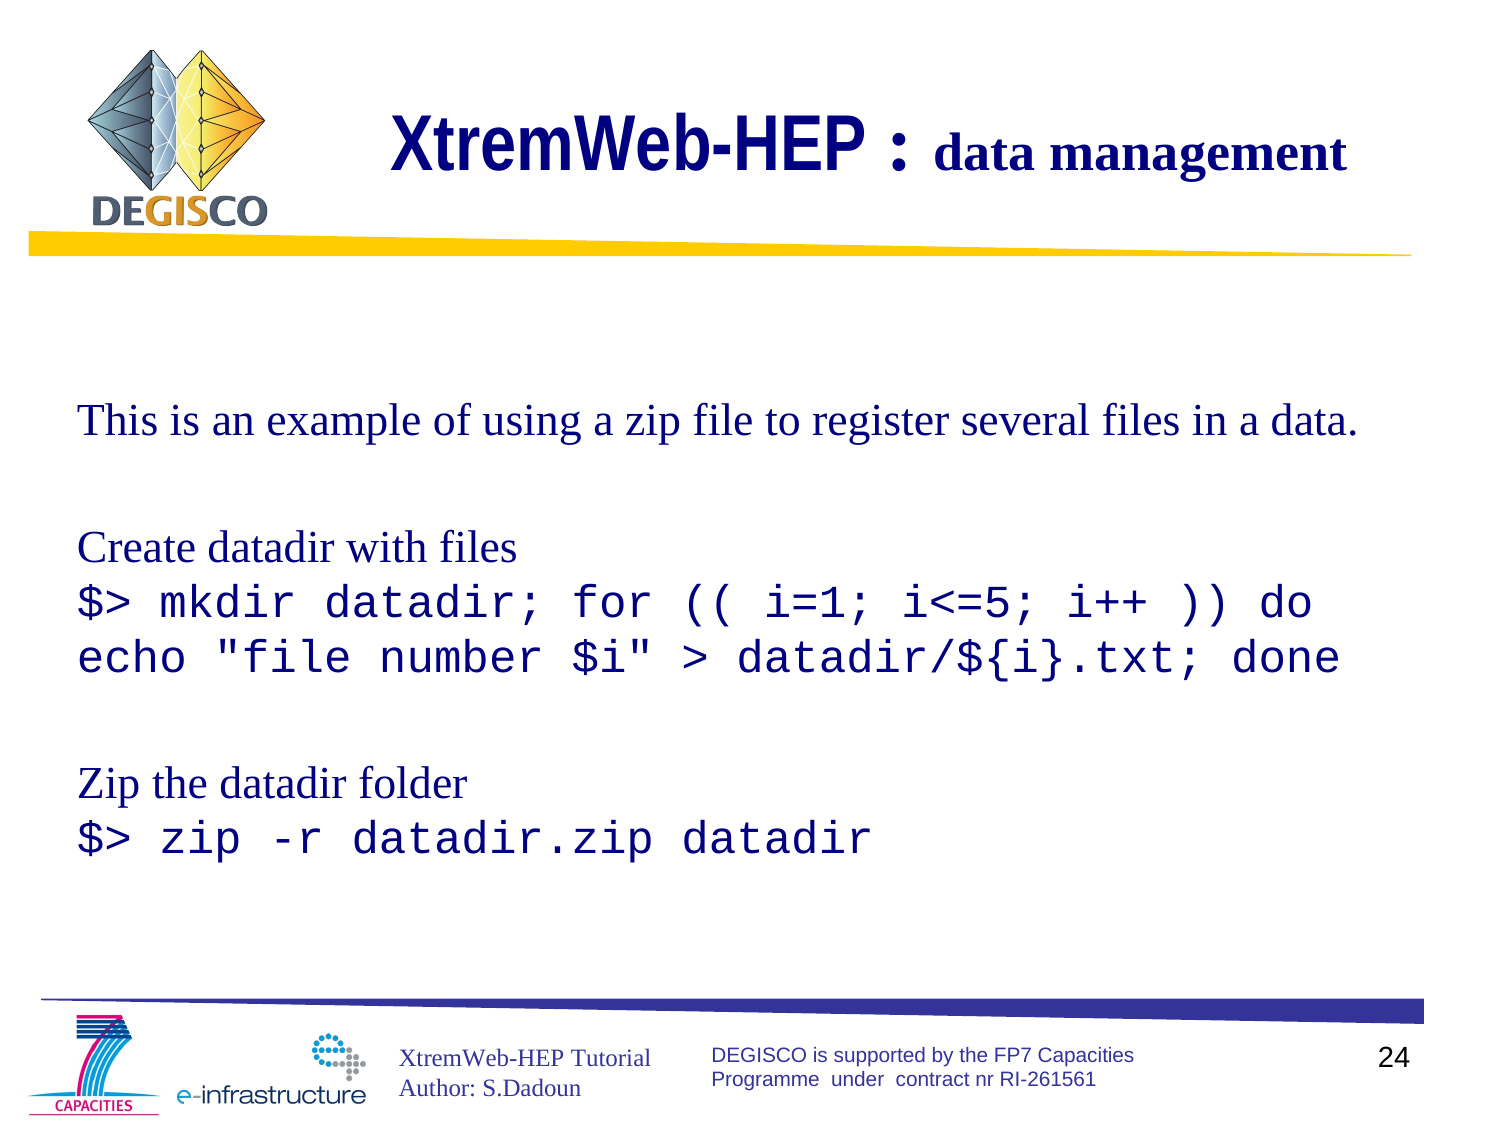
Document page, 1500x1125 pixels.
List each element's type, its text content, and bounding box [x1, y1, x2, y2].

subtitle This is an example of using a zip file to register several files in a data. Create datadir with files $> mkdir datadir; for (( i=1; i<=5; i++ )) do echo "file number $i" > datadir/${i}.txt; done Zip the datadir folder $> zip -r datadir.zip datadir [76, 255, 1427, 998]
picture [65, 44, 287, 226]
picture [177, 1033, 366, 1104]
picture [22, 1007, 165, 1124]
picture [317, 1038, 340, 1049]
title XtremWeb-HEP : data management [260, 56, 1479, 221]
